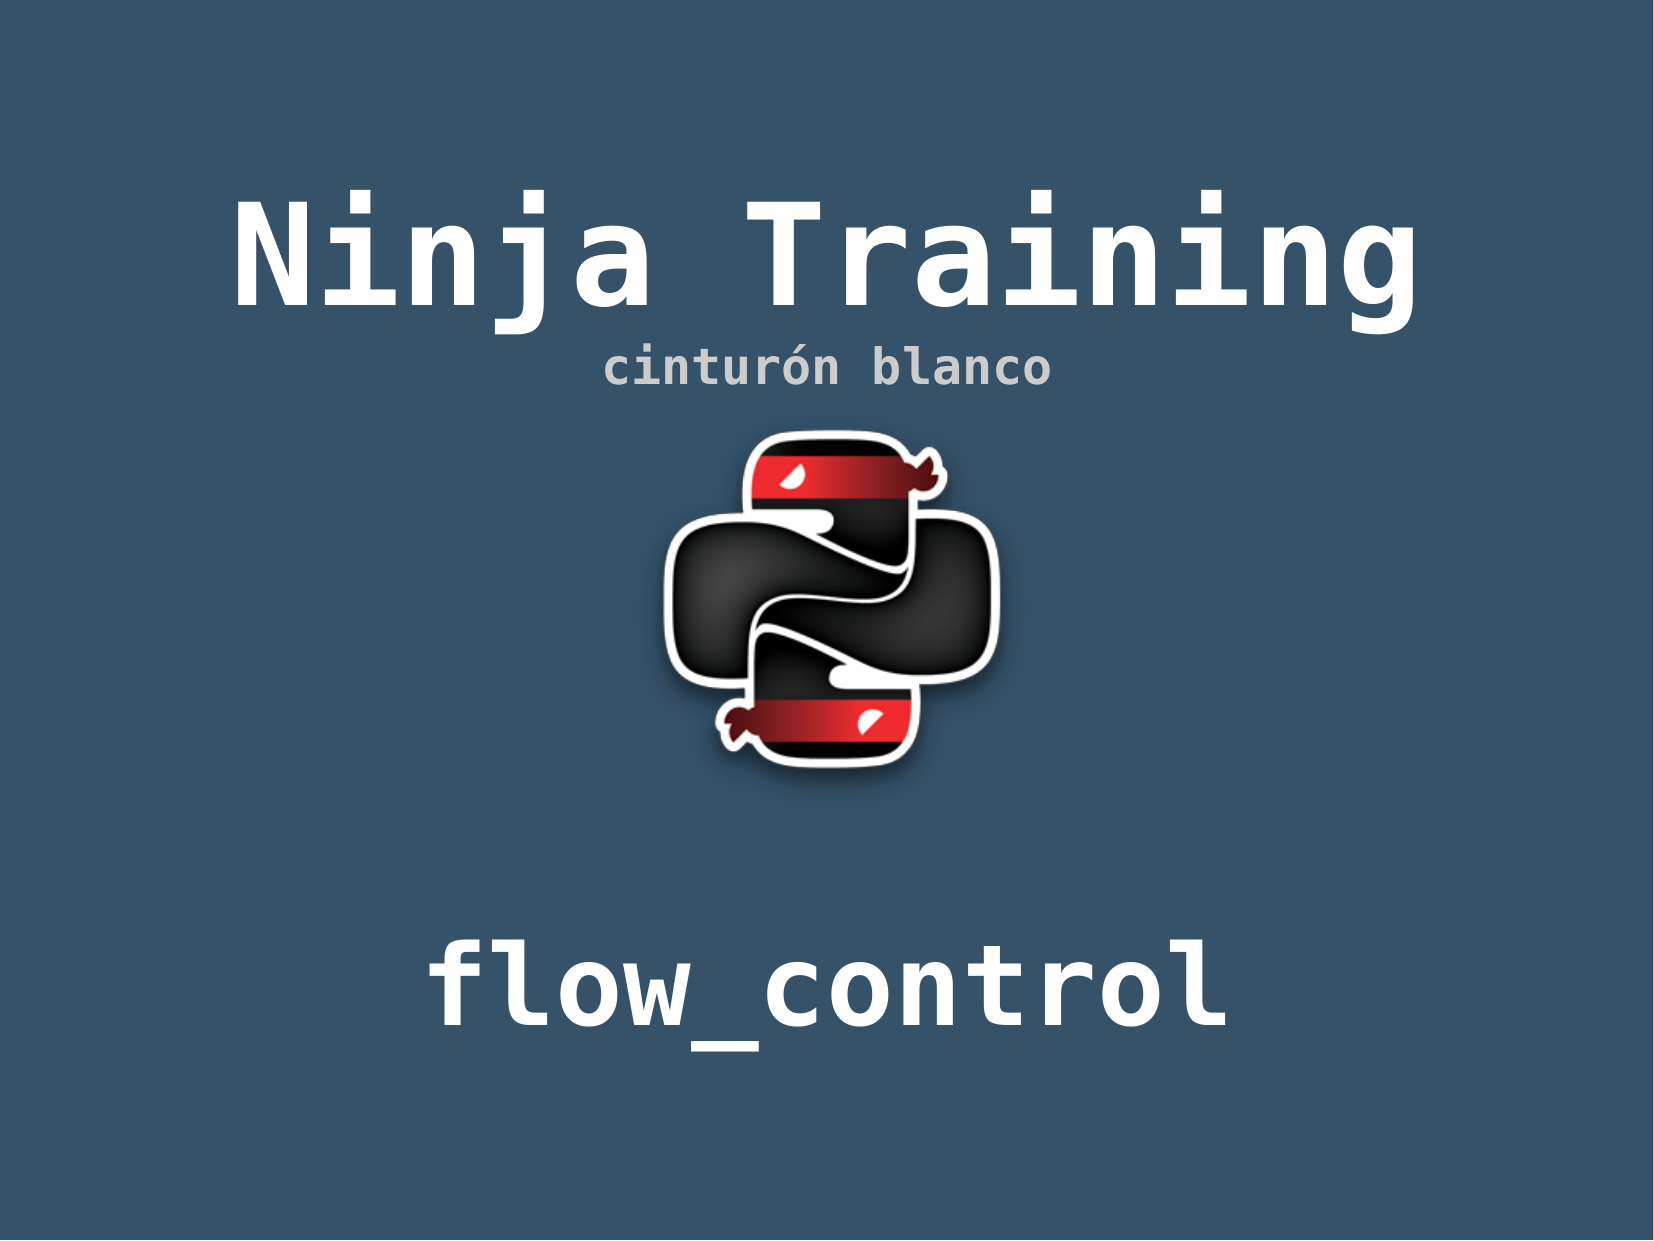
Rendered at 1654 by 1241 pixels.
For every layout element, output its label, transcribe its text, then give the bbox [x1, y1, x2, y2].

subtitle Ninja Training cinturón blanco flow_control [82, 9, 1571, 1216]
picture [632, 411, 1032, 812]
